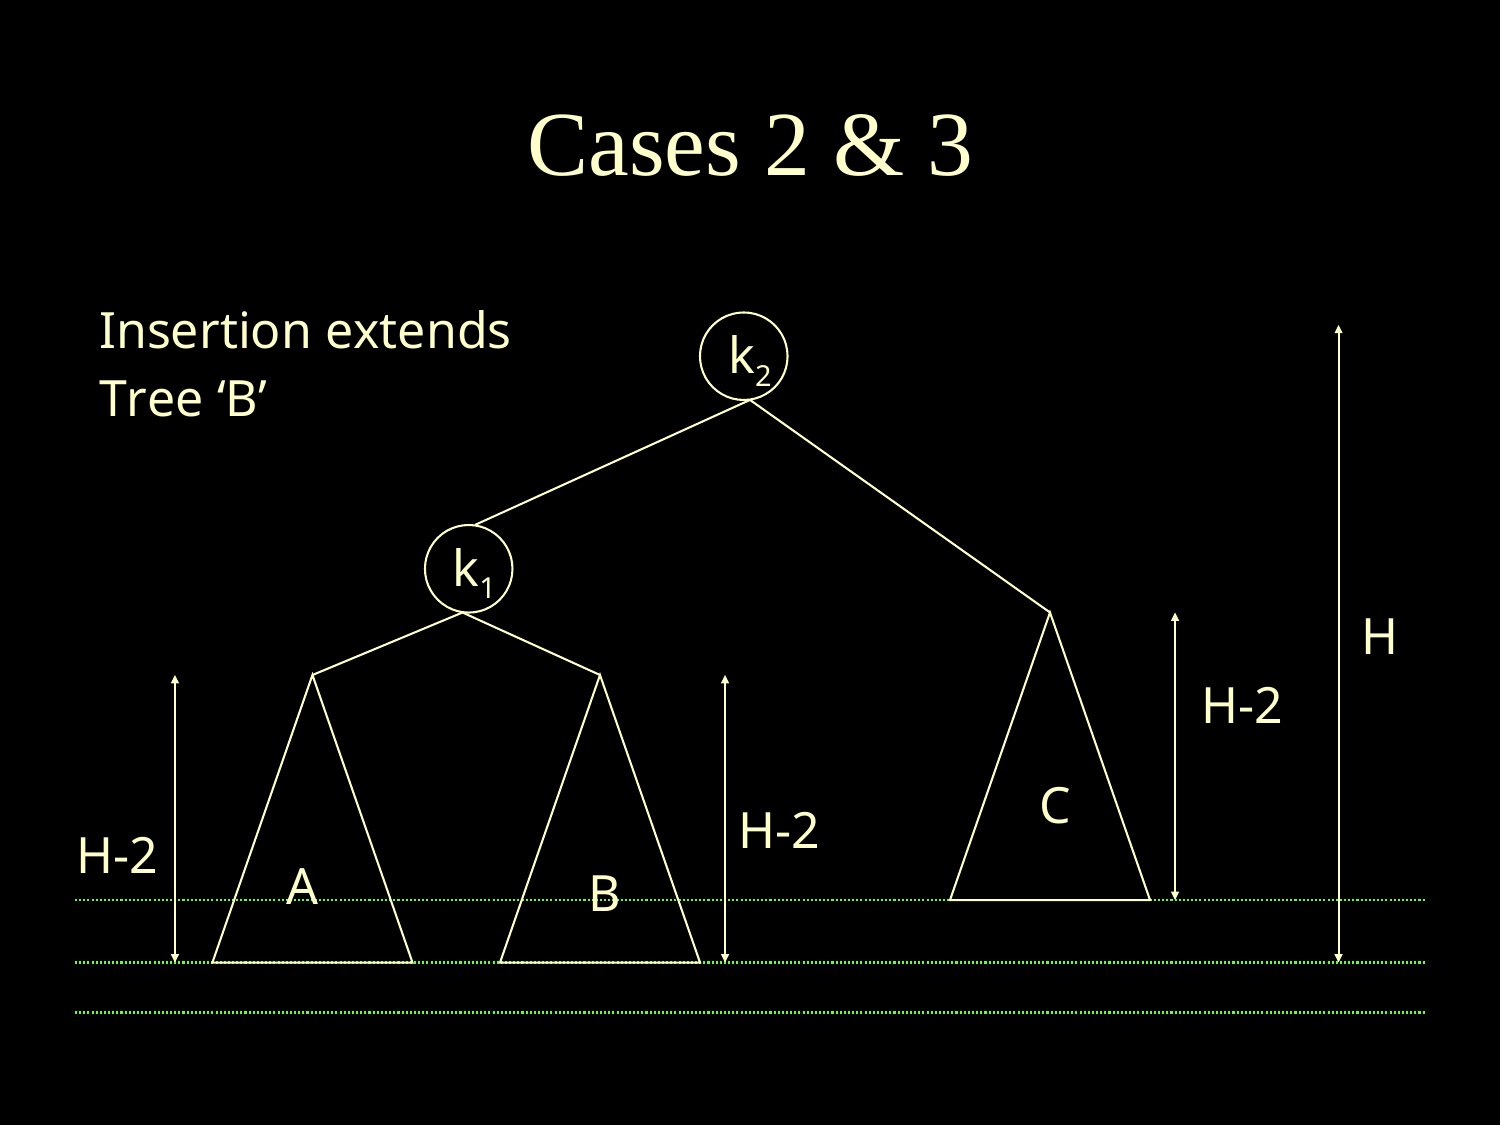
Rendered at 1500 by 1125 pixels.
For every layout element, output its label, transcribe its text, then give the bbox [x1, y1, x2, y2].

text_box H-2 [1186, 662, 1298, 747]
text_box Insertion extends Tree ‘B’ [84, 287, 541, 440]
text_box H [1347, 592, 1414, 677]
text_box H-2 [726, 787, 836, 872]
text_box H-2 [61, 812, 173, 897]
text_box C [1024, 762, 1086, 847]
text_box A [271, 842, 334, 927]
text_box k2 [713, 312, 787, 403]
title Cases 2 & 3 [22, 50, 1480, 240]
text_box B [573, 849, 636, 934]
text_box k1 [437, 524, 511, 615]
